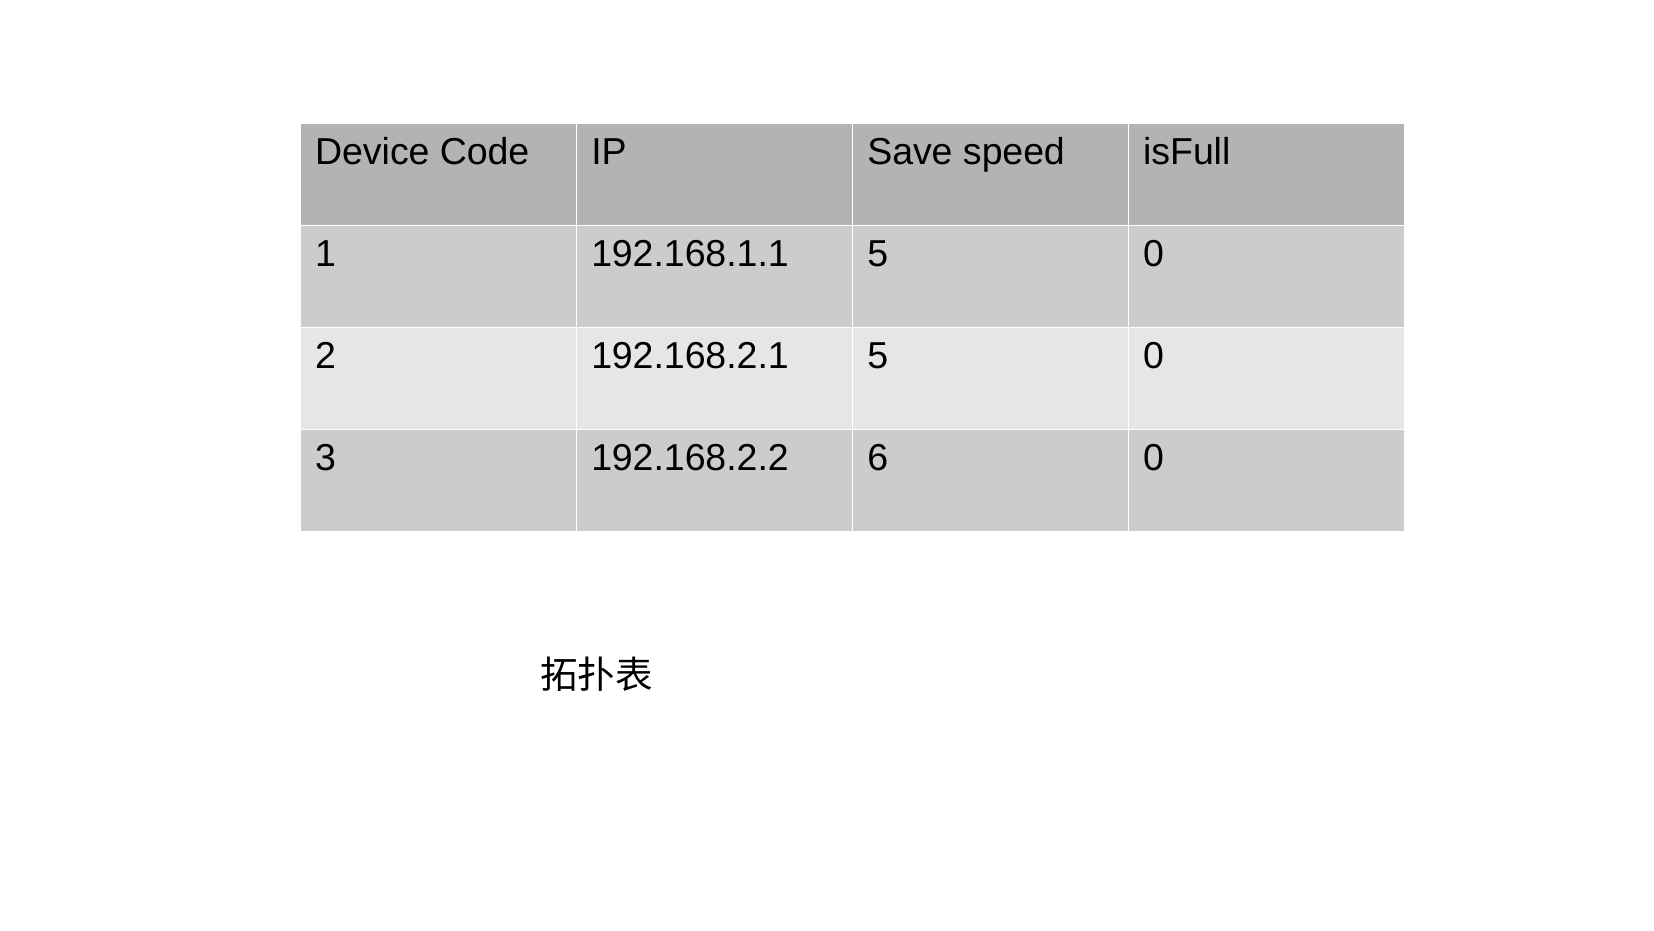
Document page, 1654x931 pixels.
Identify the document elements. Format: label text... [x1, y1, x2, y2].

table_header isFull [1129, 124, 1404, 225]
text_box 拓扑表 [525, 637, 668, 709]
table_header Device Code [301, 124, 576, 225]
table_cell 5 [853, 328, 1128, 429]
table_cell 192.168.1.1 [577, 226, 852, 327]
table_cell 192.168.2.2 [577, 430, 852, 531]
table_cell 3 [301, 430, 576, 531]
table_cell 0 [1129, 226, 1404, 327]
table_cell 192.168.2.1 [577, 328, 852, 429]
table_cell 5 [853, 226, 1128, 327]
table_cell 2 [301, 328, 576, 429]
table_header IP [577, 124, 852, 225]
table_cell 0 [1129, 328, 1404, 429]
table_cell 0 [1129, 430, 1404, 531]
table_header Save speed [853, 124, 1128, 225]
table_cell 1 [301, 226, 576, 327]
table_cell 6 [853, 430, 1128, 531]
